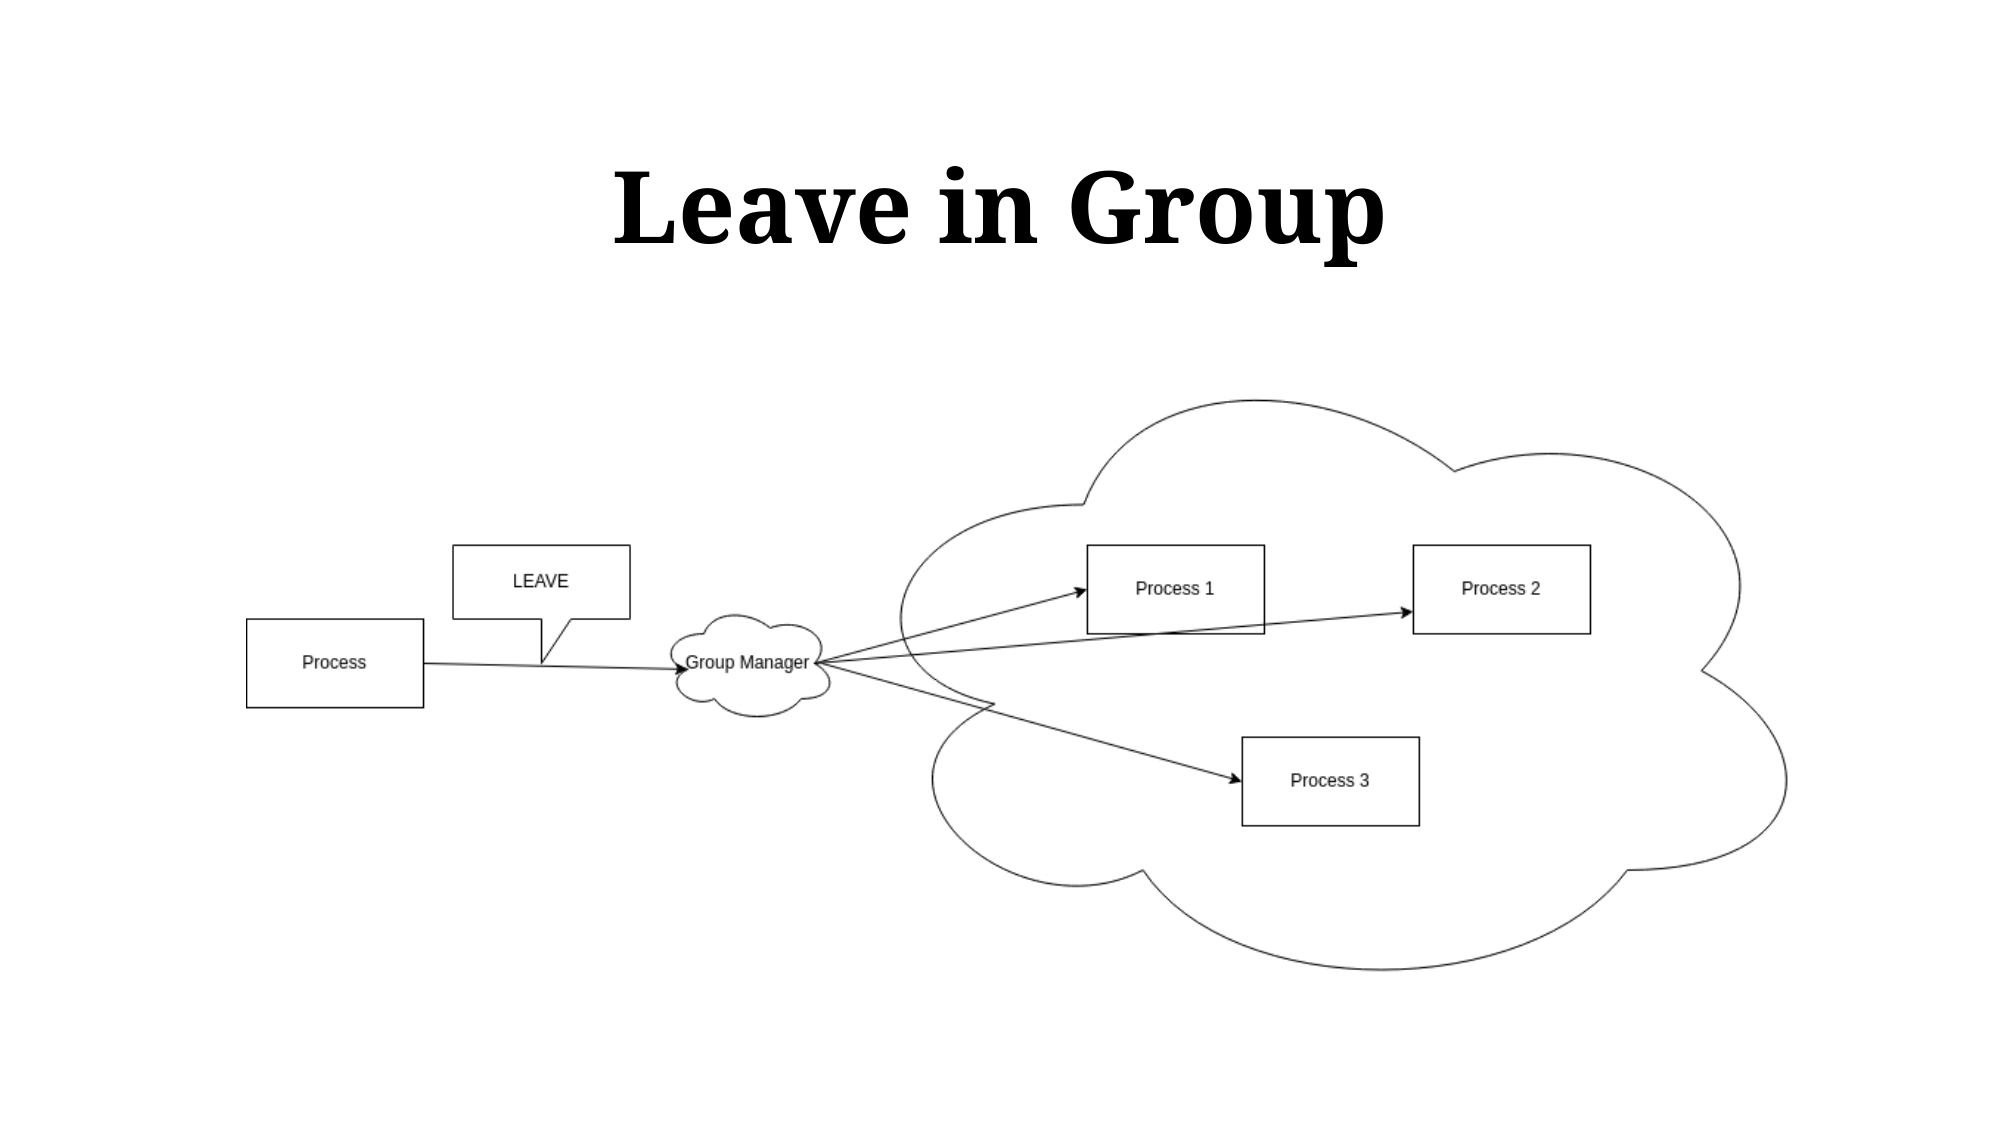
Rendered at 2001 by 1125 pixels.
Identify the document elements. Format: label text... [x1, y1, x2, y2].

picture [246, 338, 1826, 1004]
title Leave in Group [175, 79, 1826, 344]
